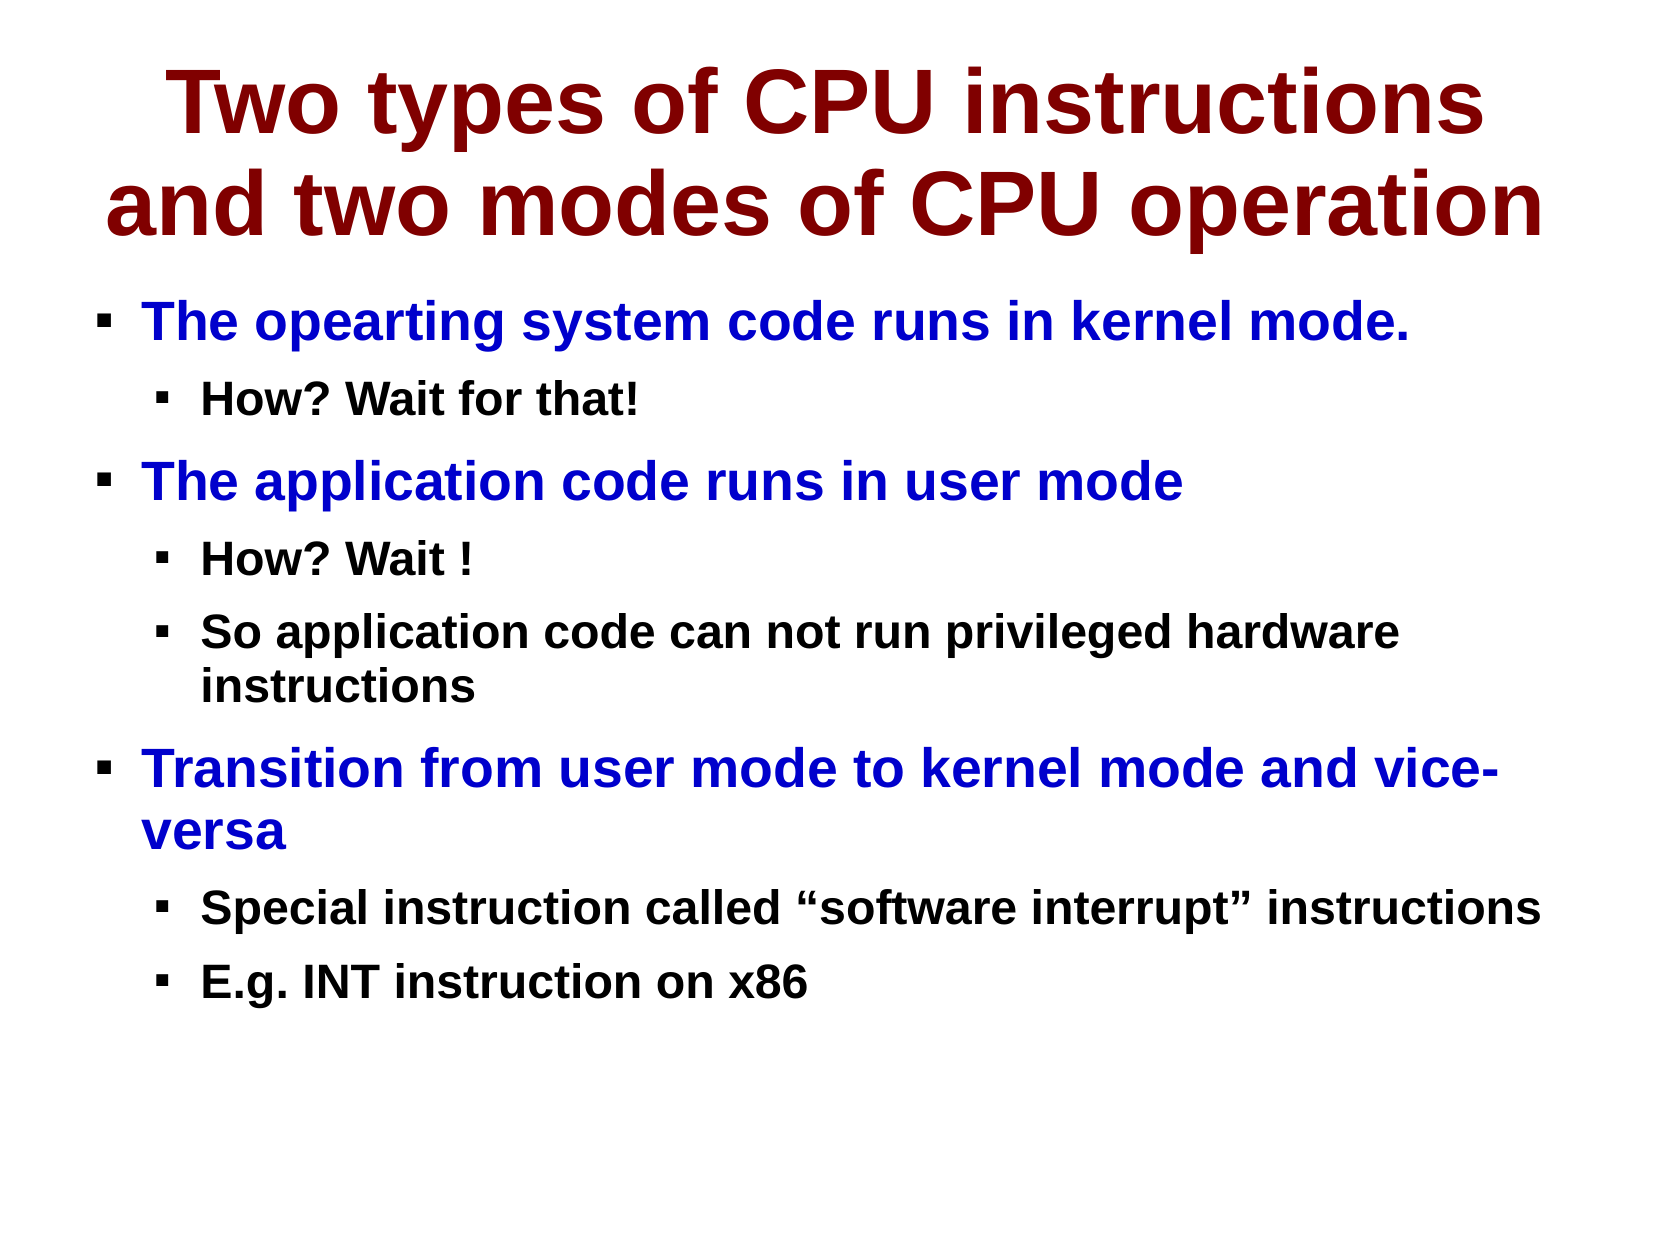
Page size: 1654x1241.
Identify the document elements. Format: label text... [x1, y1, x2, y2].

title Two types of CPU instructions and two modes of CPU operation [82, 49, 1571, 257]
list The opearting system code runs in kernel mode. How? Wait for that! The application code runs in user mode How? Wait ! So application code can not run privileged hardware instructions Transition from user mode to kernel mode and vice-versa Special instruction called “software interrupt” instructions E.g. INT instruction on x86 [82, 290, 1571, 1010]
